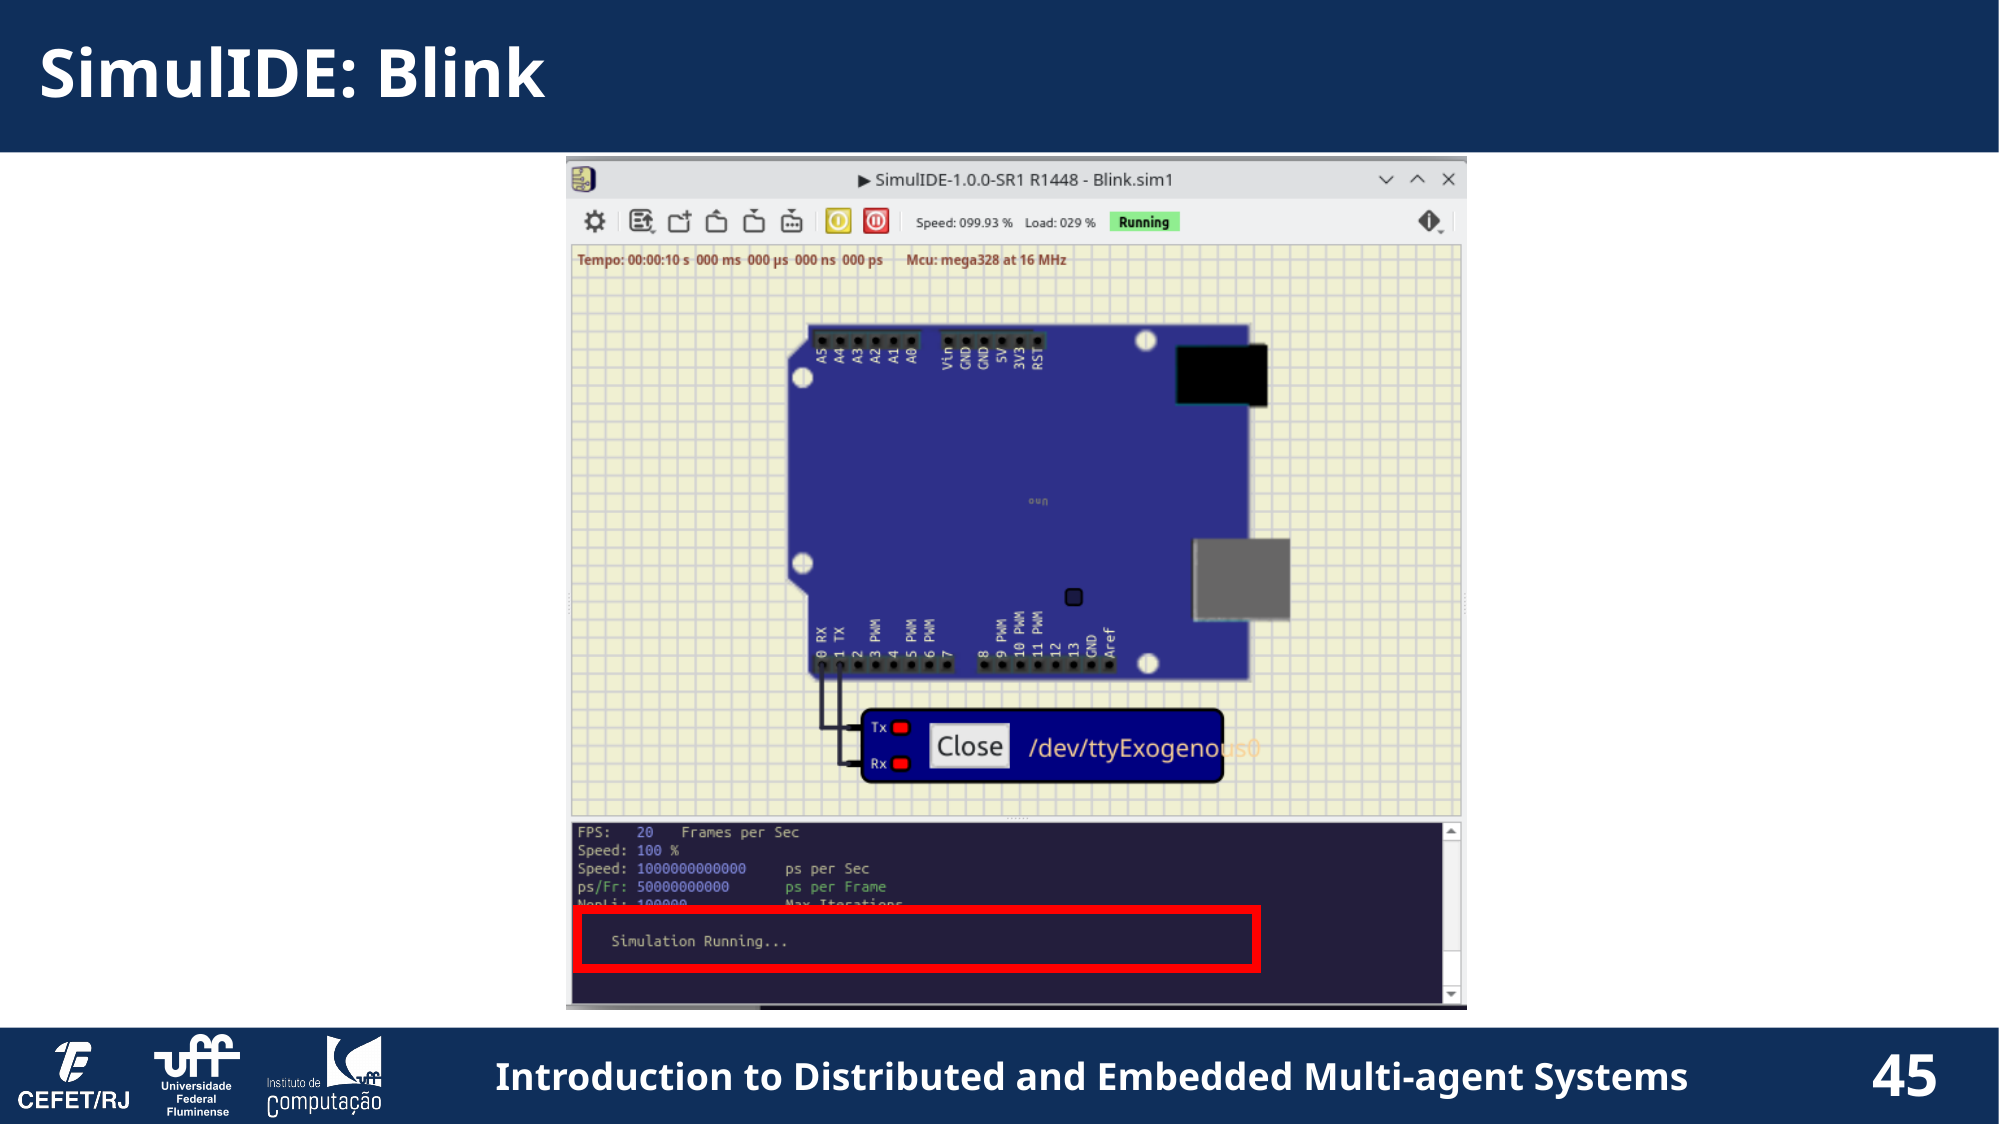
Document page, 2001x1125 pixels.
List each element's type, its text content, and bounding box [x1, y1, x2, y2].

picture [265, 1033, 383, 1118]
picture [18, 1021, 129, 1125]
picture [153, 1033, 241, 1121]
picture [566, 156, 1467, 1010]
text_box SimulIDE: Blink [25, 23, 1998, 116]
